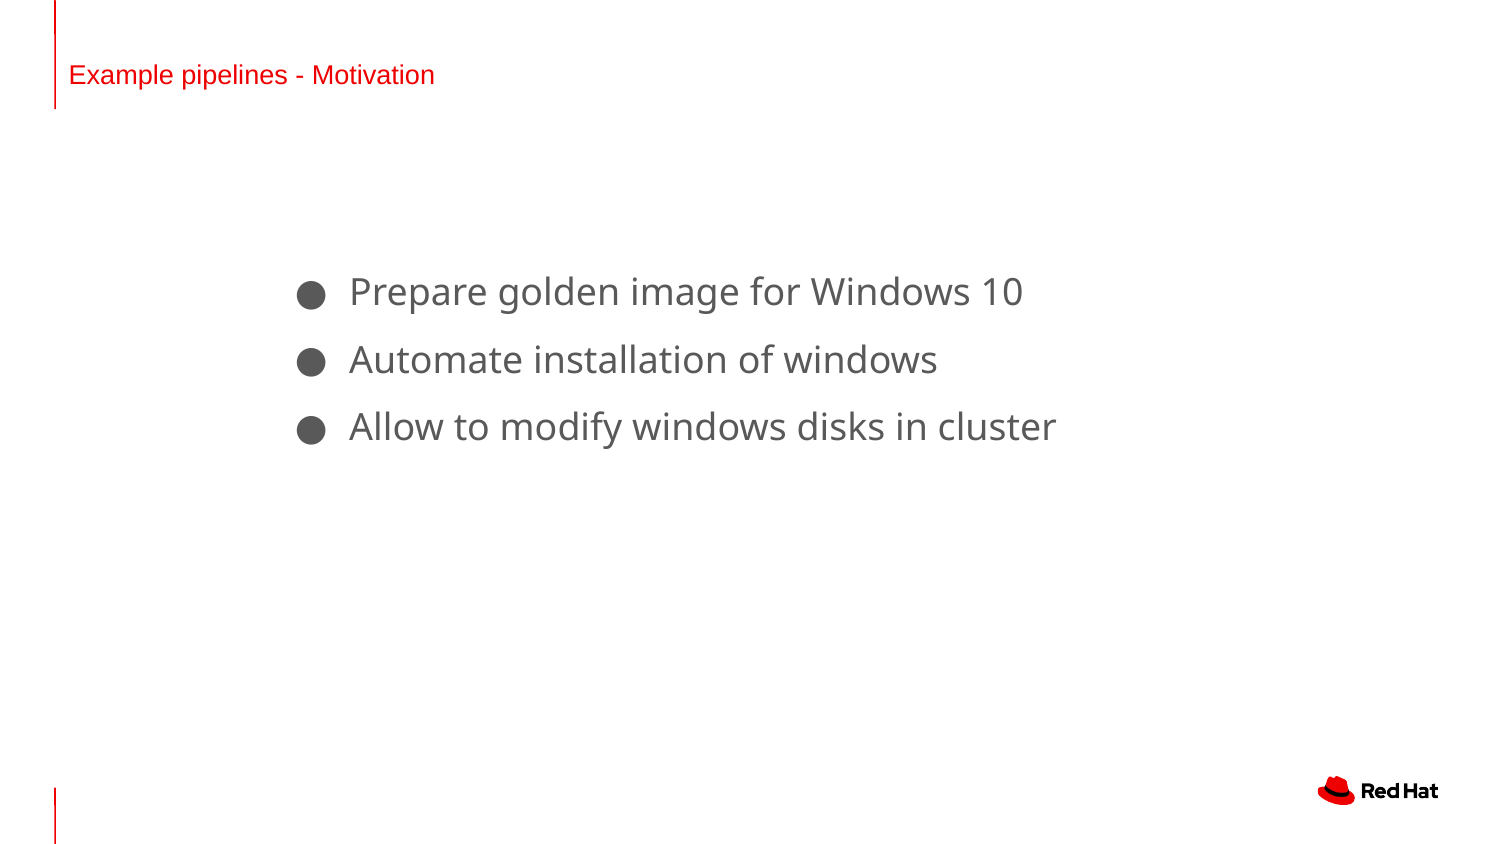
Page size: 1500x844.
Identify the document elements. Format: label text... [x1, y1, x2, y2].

picture [1317, 776, 1438, 805]
list Prepare golden image for Windows 10 Automate installation of windows Allow to modify windows disks in cluster [161, 234, 1298, 673]
subtitle Example pipelines - Motivation [14, 23, 649, 125]
